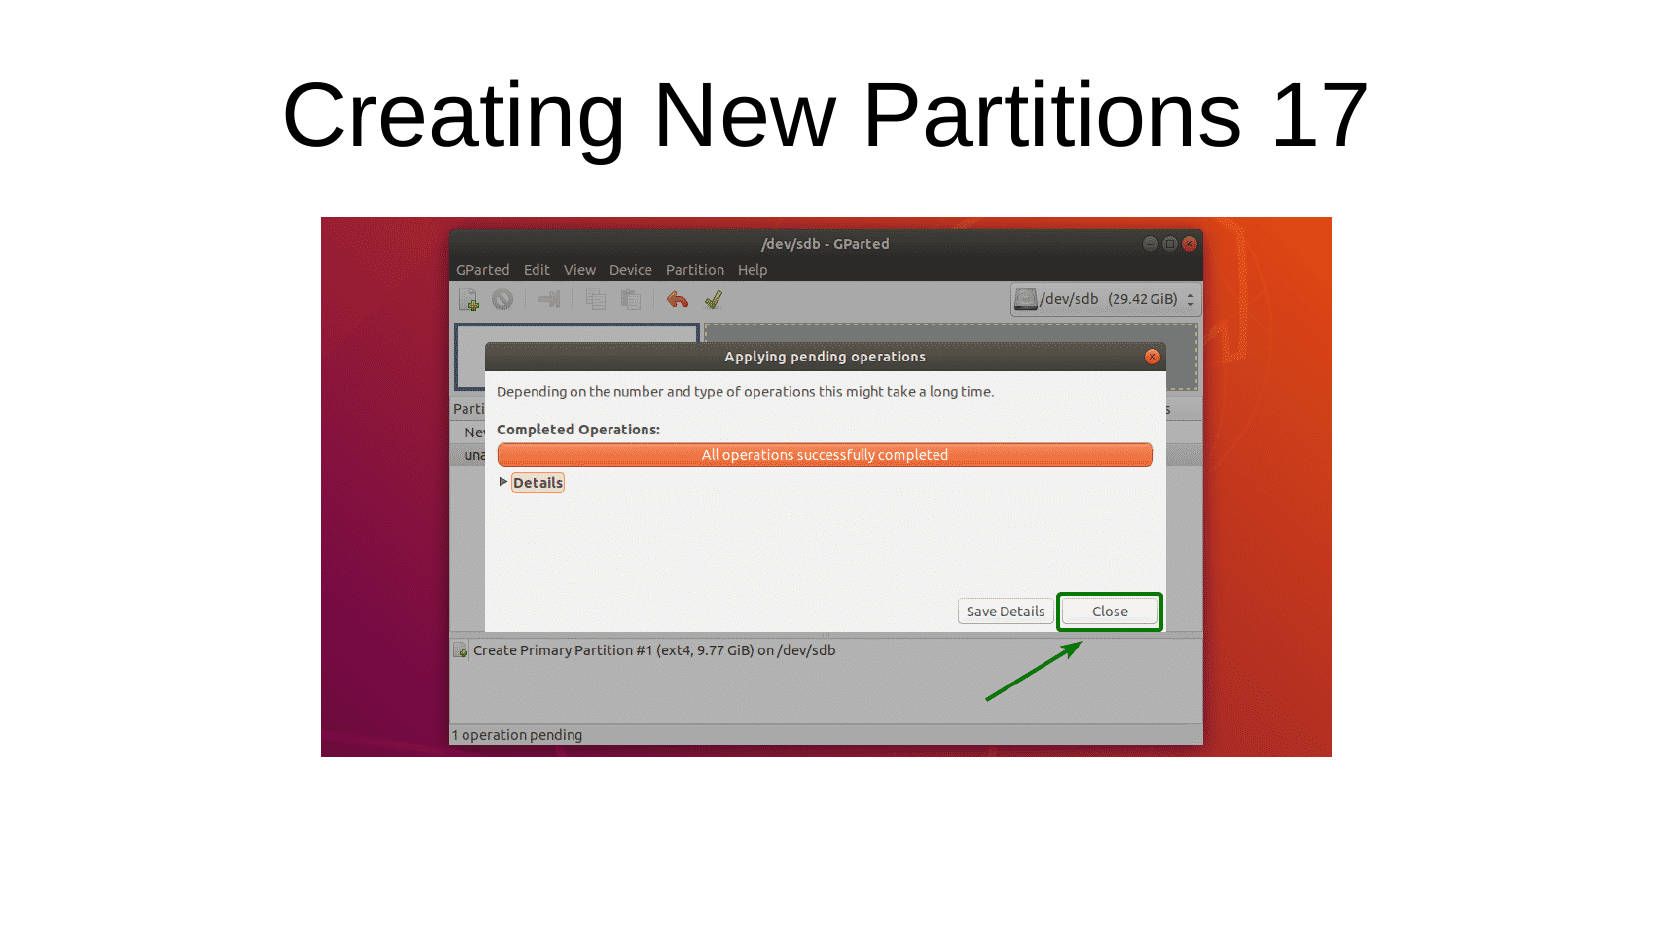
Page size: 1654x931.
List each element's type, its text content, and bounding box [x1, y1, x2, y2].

title Creating New Partitions 17 [82, 37, 1571, 193]
picture [321, 217, 1332, 758]
